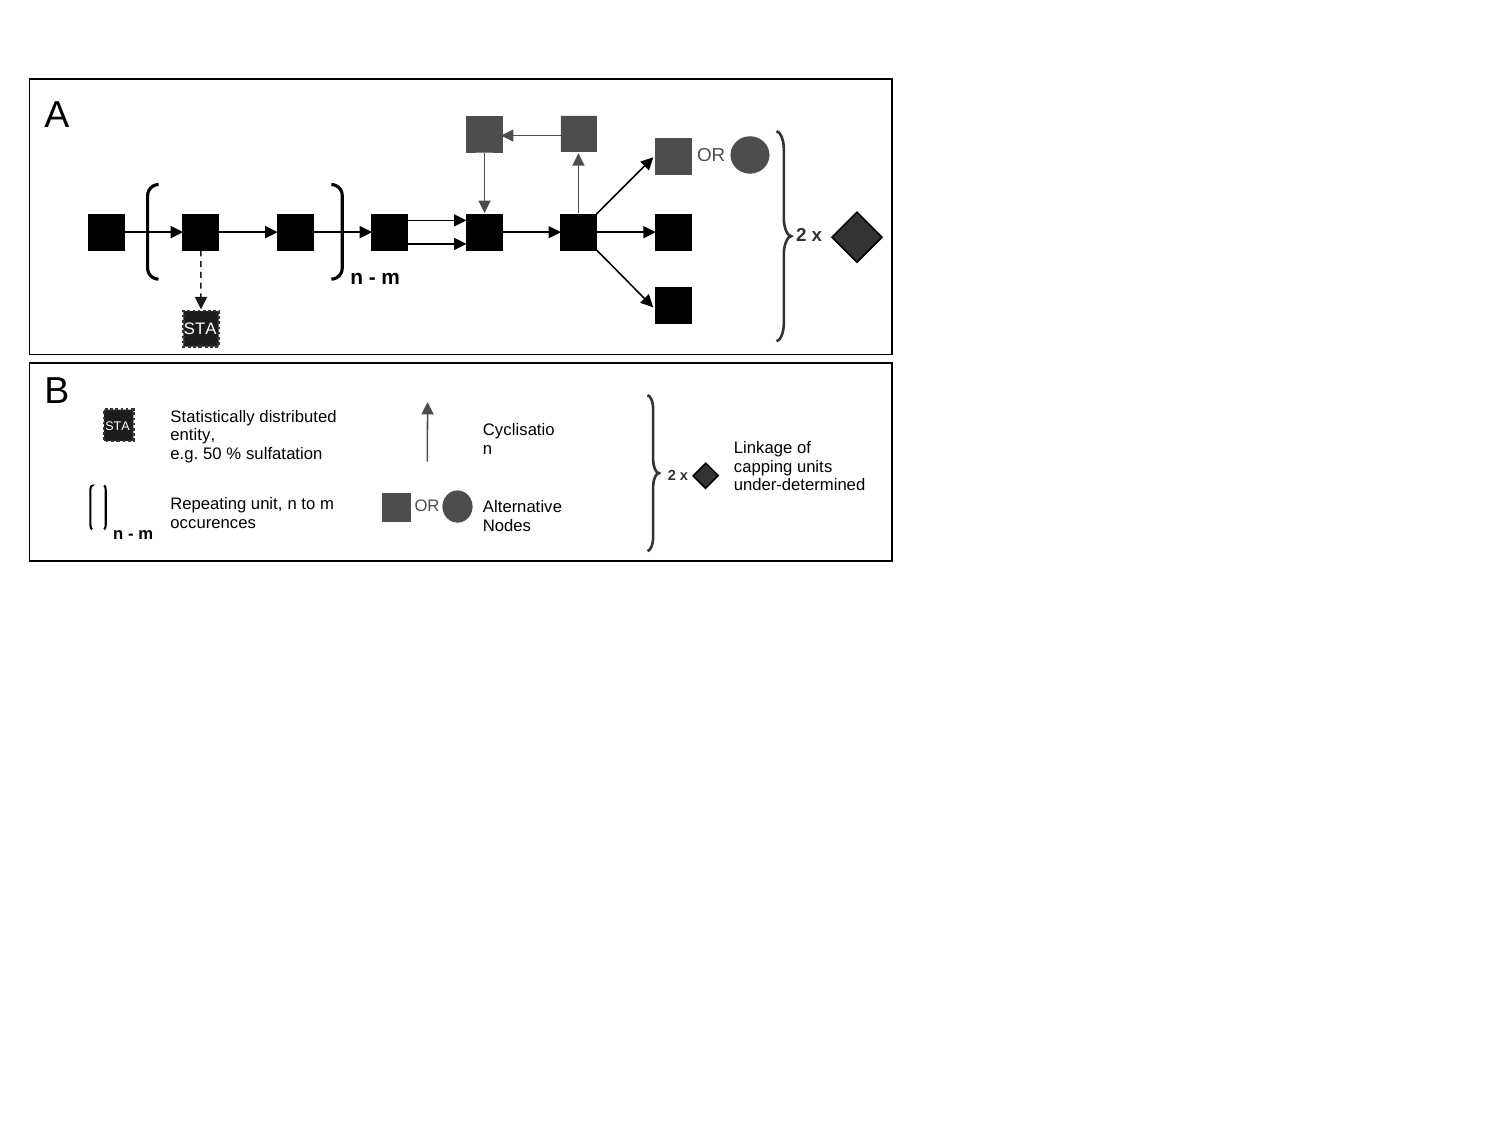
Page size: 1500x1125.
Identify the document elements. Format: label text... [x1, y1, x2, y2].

text_box Statistically distributed entity, e.g. 50 % sulfatation [155, 399, 402, 471]
text_box [29, 79, 892, 355]
text_box B [29, 362, 85, 420]
text_box Alternative Nodes [468, 489, 630, 543]
text_box n - m [335, 257, 416, 297]
text_box OR [682, 137, 740, 174]
text_box 2 x [653, 459, 707, 492]
text_box [29, 362, 892, 561]
text_box Repeating unit, n to m occurences [155, 486, 350, 540]
text_box Cyclisation [468, 412, 579, 466]
text_box STA [169, 311, 232, 346]
text_box Linkage of capping units under-determined [719, 430, 881, 503]
text_box n - m [98, 516, 169, 551]
text_box A [29, 86, 85, 144]
text_box OR [399, 488, 455, 523]
text_box 2 x [781, 216, 843, 254]
text_box STA [90, 411, 145, 441]
